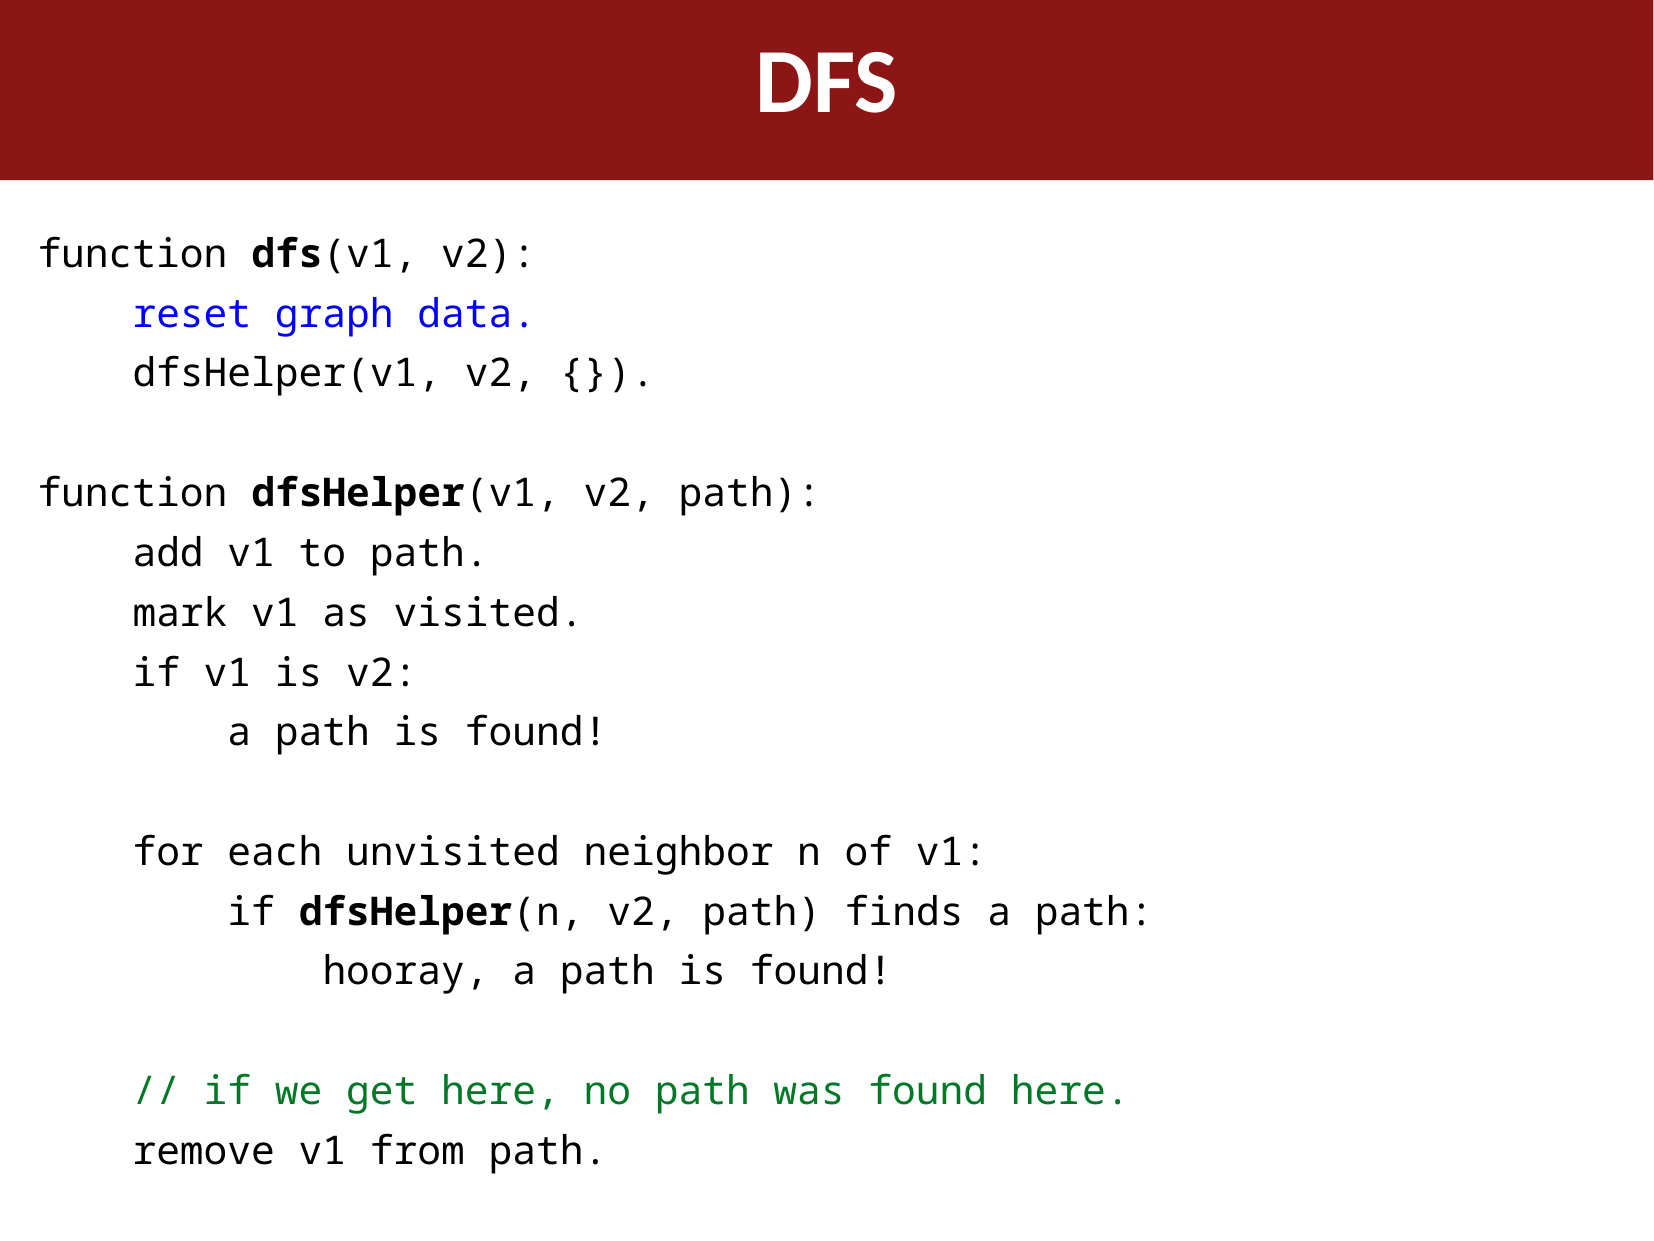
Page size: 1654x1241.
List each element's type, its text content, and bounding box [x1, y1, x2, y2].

title DFS [0, 0, 1654, 181]
list function dfs(v1, v2): reset graph data. dfsHelper(v1, v2, {}). function dfsHelper(v1, v2, path): add v1 to path. mark v1 as visited. if v1 is v2: a path is found! for each unvisited neighbor n of v1: if dfsHelper(n, v2, path) finds a path: hooray, a path is found! // if we get here, no path was found here. remove v1 from path. [37, 225, 1636, 1186]
